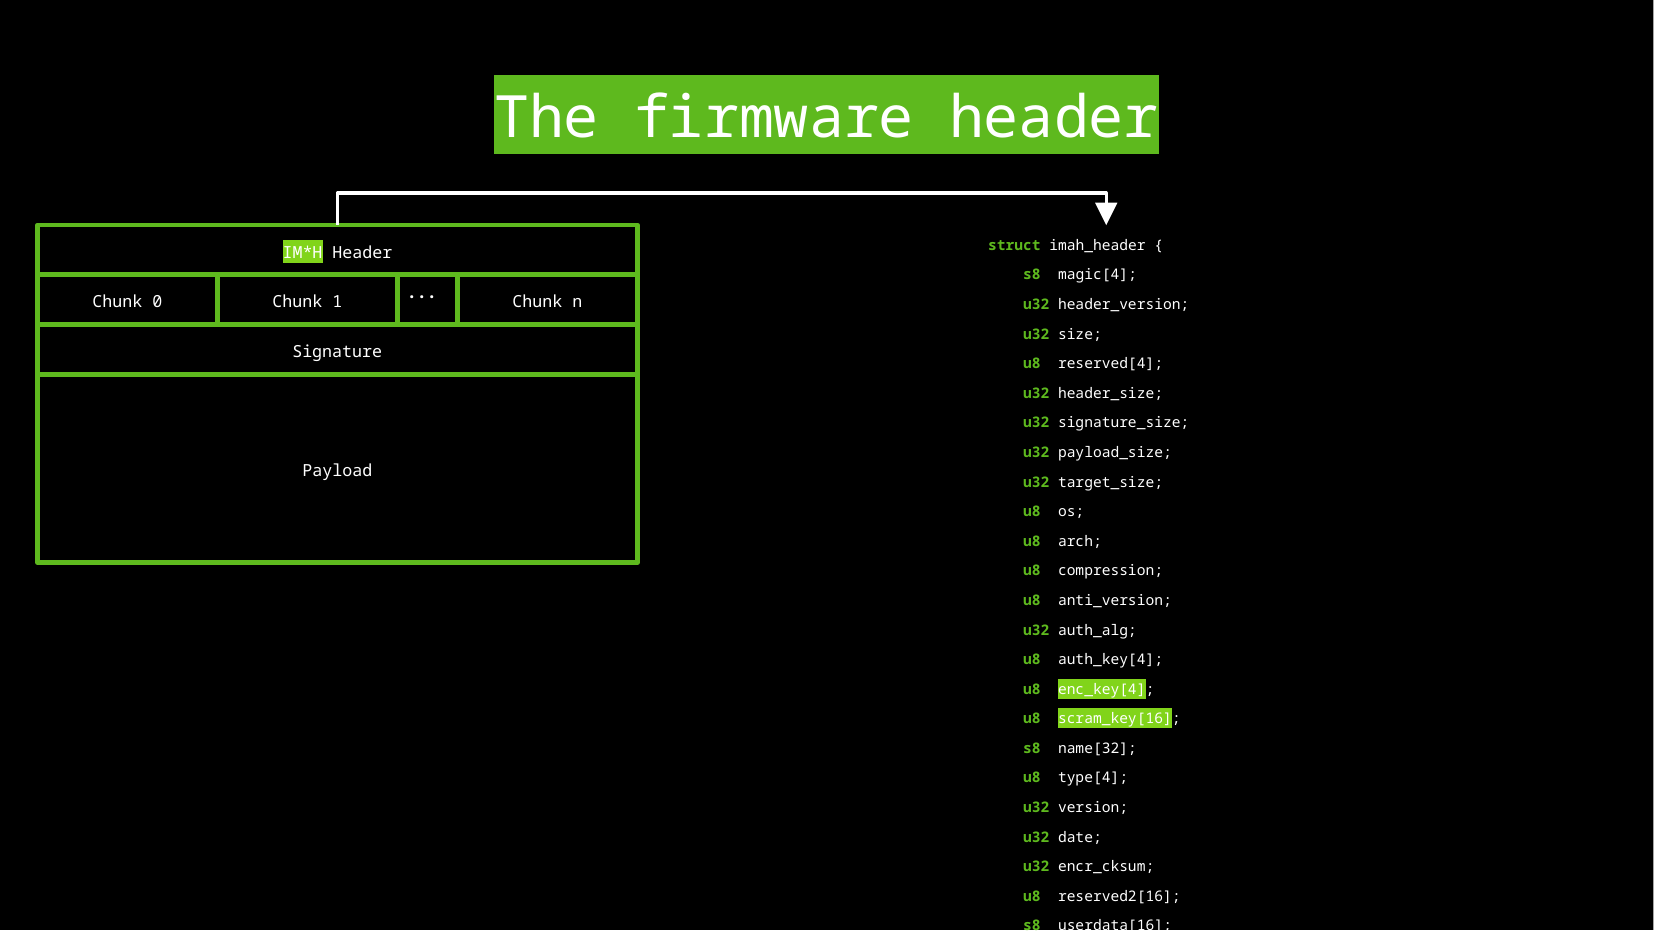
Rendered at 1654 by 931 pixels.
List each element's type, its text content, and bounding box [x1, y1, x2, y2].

title The firmware header [82, 37, 1571, 193]
text_box Chunk 1 [217, 274, 398, 324]
text_box ... [406, 263, 467, 324]
text_box Signature [37, 324, 638, 374]
text_box Chunk 0 [37, 274, 217, 324]
text_box Chunk n [467, 274, 638, 324]
text_box IM*H Header [37, 225, 638, 275]
text_box Payload [37, 374, 638, 563]
text_box struct imah_header { s8 magic[4]; u32 header_version; u32 size; u8 reserved[4]; u32 header_size; u32 signature_size; u32 payload_size; u32 target_size; u8 os; u8 arch; u8 compression; u8 anti_version; u32 auth_alg; u8 auth_key[4]; u8 enc_key[4]; u8 scram_key[16]; s8 name[32]; u8 type[4]; u32 version; u32 date; u32 encr_cksum; u8 reserved2[16]; s8 userdata[16]; u8 entry[8]; u32 plain_cksum; u32 chunk_num; u8 payload_digest[32]; }; [712, 225, 1500, 858]
